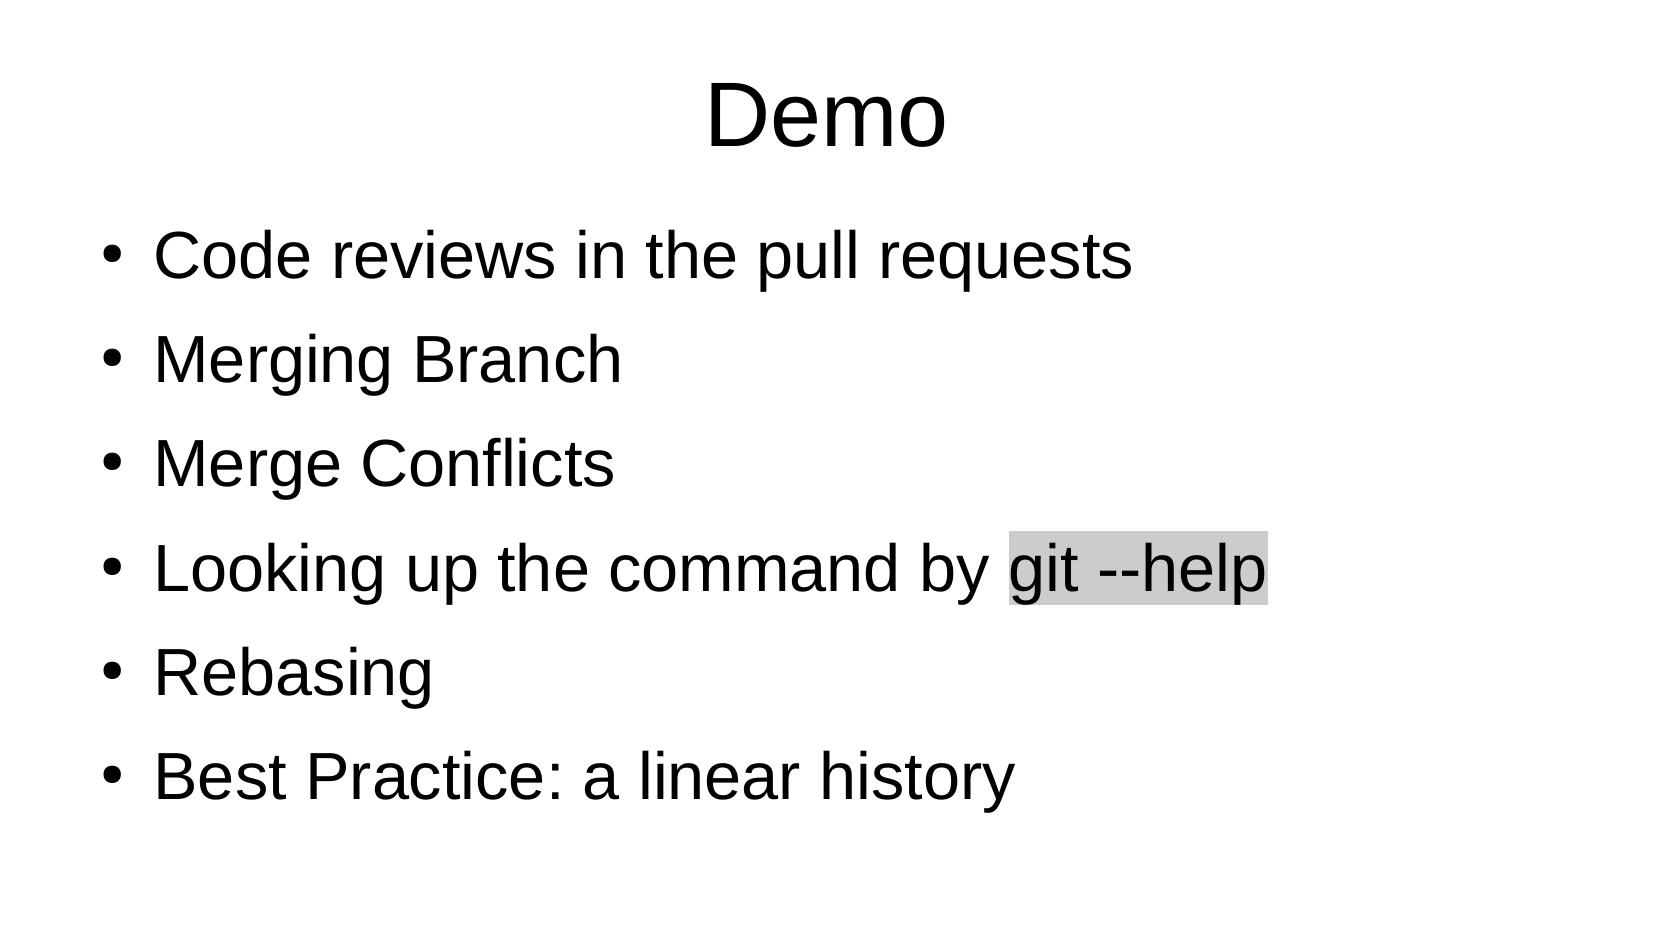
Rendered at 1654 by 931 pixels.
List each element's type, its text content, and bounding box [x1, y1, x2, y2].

list Code reviews in the pull requests Merging Branch Merge Conflicts Looking up the command by git --help Rebasing Best Practice: a linear history [82, 217, 1606, 826]
title Demo [82, 37, 1571, 193]
